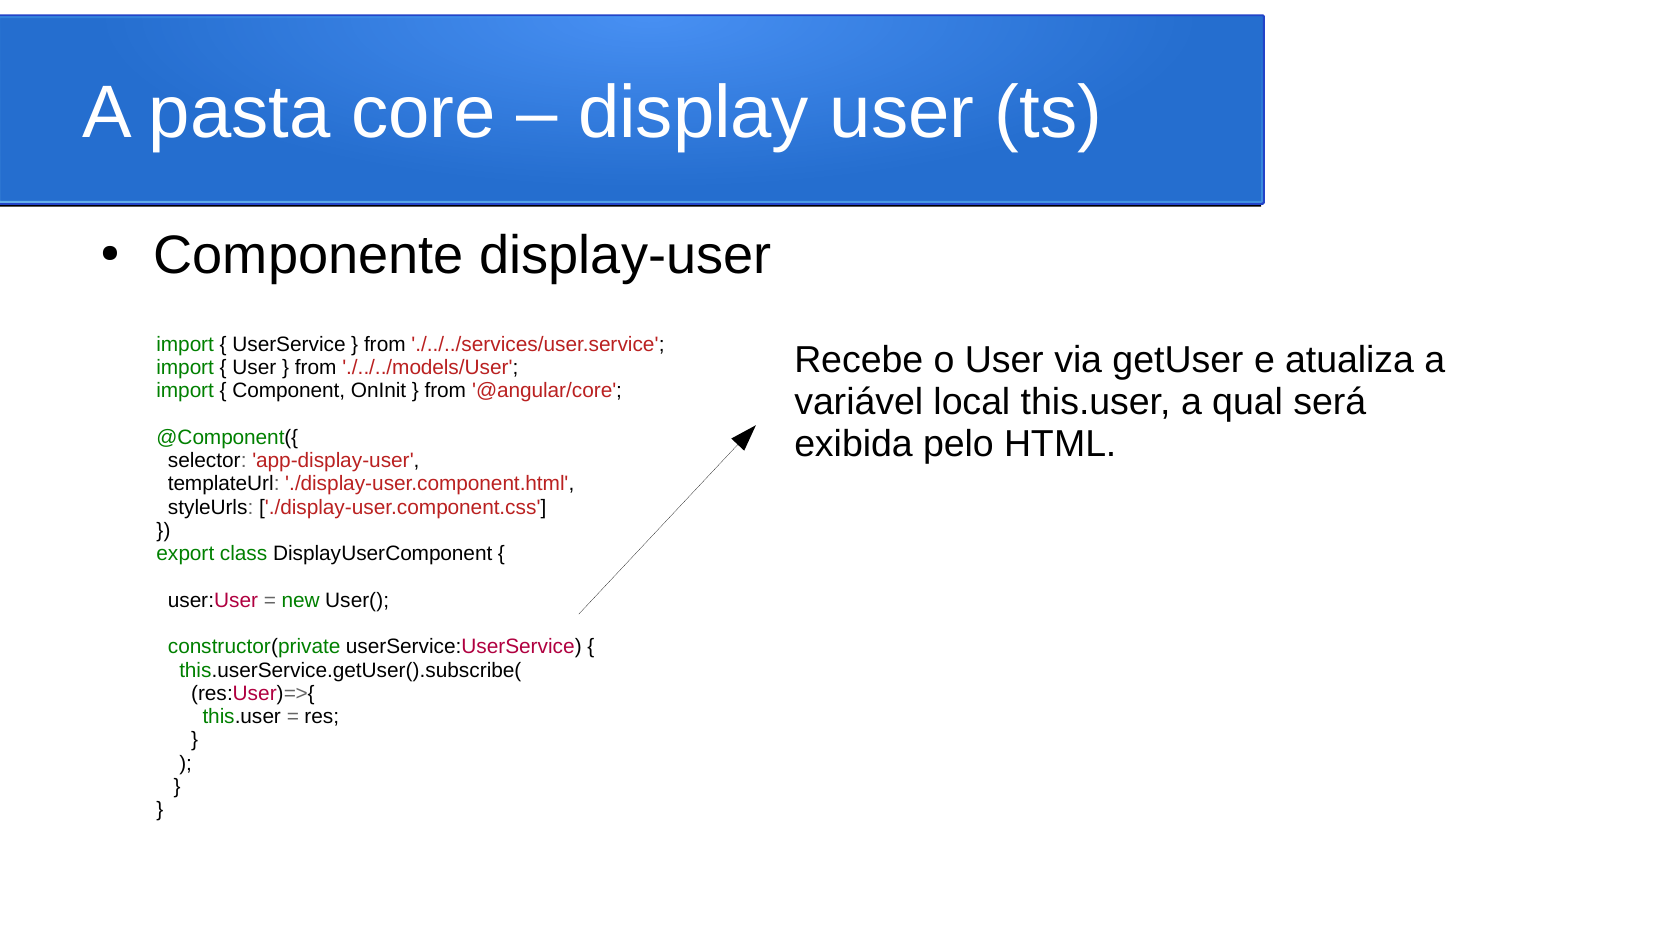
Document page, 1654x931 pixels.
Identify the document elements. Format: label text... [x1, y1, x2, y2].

title A pasta core – display user (ts) [82, 35, 1235, 189]
list Componente display-user [82, 224, 1571, 764]
text_box import { UserService } from './../../services/user.service'; import { User } from './../../models/User'; import { Component, OnInit } from '@angular/core'; @Component({ selector: 'app-display-user', templateUrl: './display-user.component.html', styleUrls: ['./display-user.component.css'] }) export class DisplayUserComponent { user:User = new User(); constructor(private userService:UserService) { this.userService.getUser().subscribe( (res:User)=>{ this.user = res; } ); } } [141, 325, 875, 852]
text_box Recebe o User via getUser e atualiza a variável local this.user, a qual será exibida pelo HTML. [779, 330, 1489, 472]
